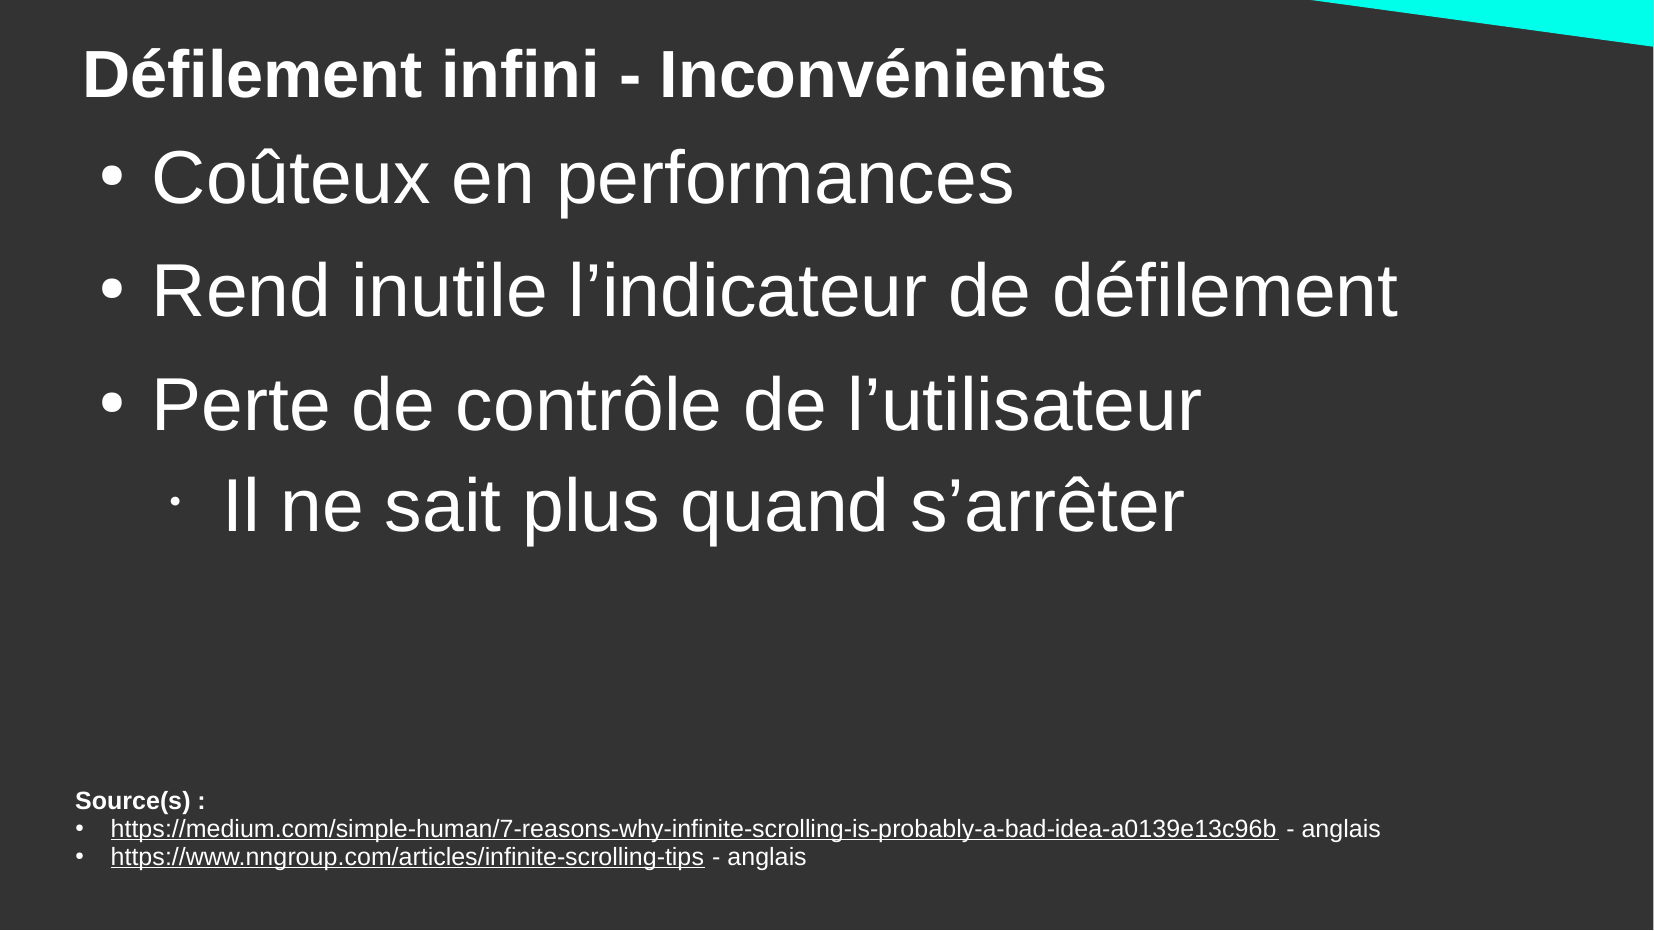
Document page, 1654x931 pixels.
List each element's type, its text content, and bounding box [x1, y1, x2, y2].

list Coûteux en performances Rend inutile l’indicateur de défilement Perte de contrôle de l’utilisateur Il ne sait plus quand s’arrêter [80, 135, 1620, 709]
title Défilement infini - Inconvénients [82, 37, 1571, 114]
text_box [1311, 0, 1654, 47]
text_box Source(s) : https://medium.com/simple-human/7-reasons-why-infinite-scrolling-is-probably-a-bad-idea-a0139e13c96b - anglais https://www.nngroup.com/articles/infinite-scrolling-tips - anglais [60, 779, 1546, 931]
